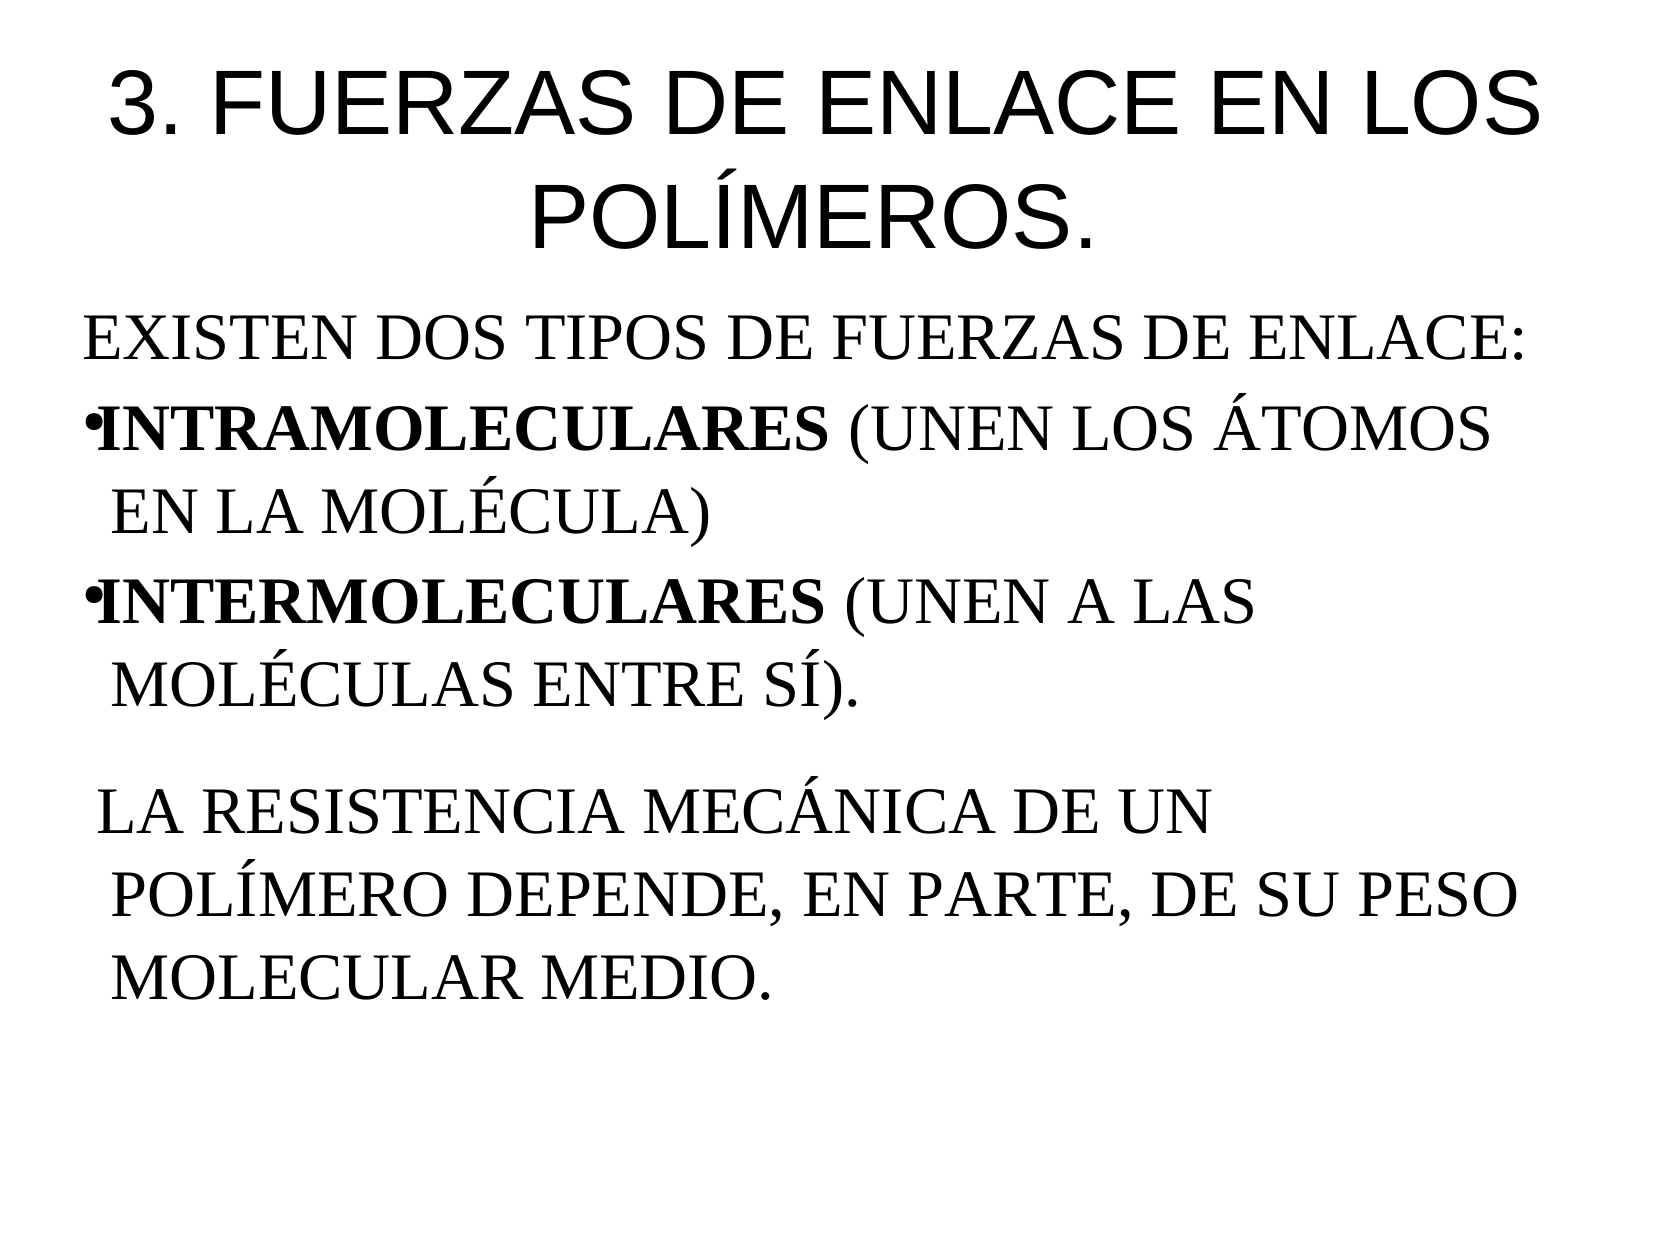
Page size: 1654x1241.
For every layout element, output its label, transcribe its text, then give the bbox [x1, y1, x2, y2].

title 3. FUERZAS DE ENLACE EN LOS POLÍMEROS. [82, 38, 1571, 268]
list EXISTEN DOS TIPOS DE FUERZAS DE ENLACE: INTRAMOLECULARES (UNEN LOS ÁTOMOS EN LA MOLÉCULA) INTERMOLECULARES (UNEN A LAS MOLÉCULAS ENTRE SÍ). LA RESISTENCIA MECÁNICA DE UN POLÍMERO DEPENDE, EN PARTE, DE SU PESO MOLECULAR MEDIO. [82, 290, 1571, 1109]
